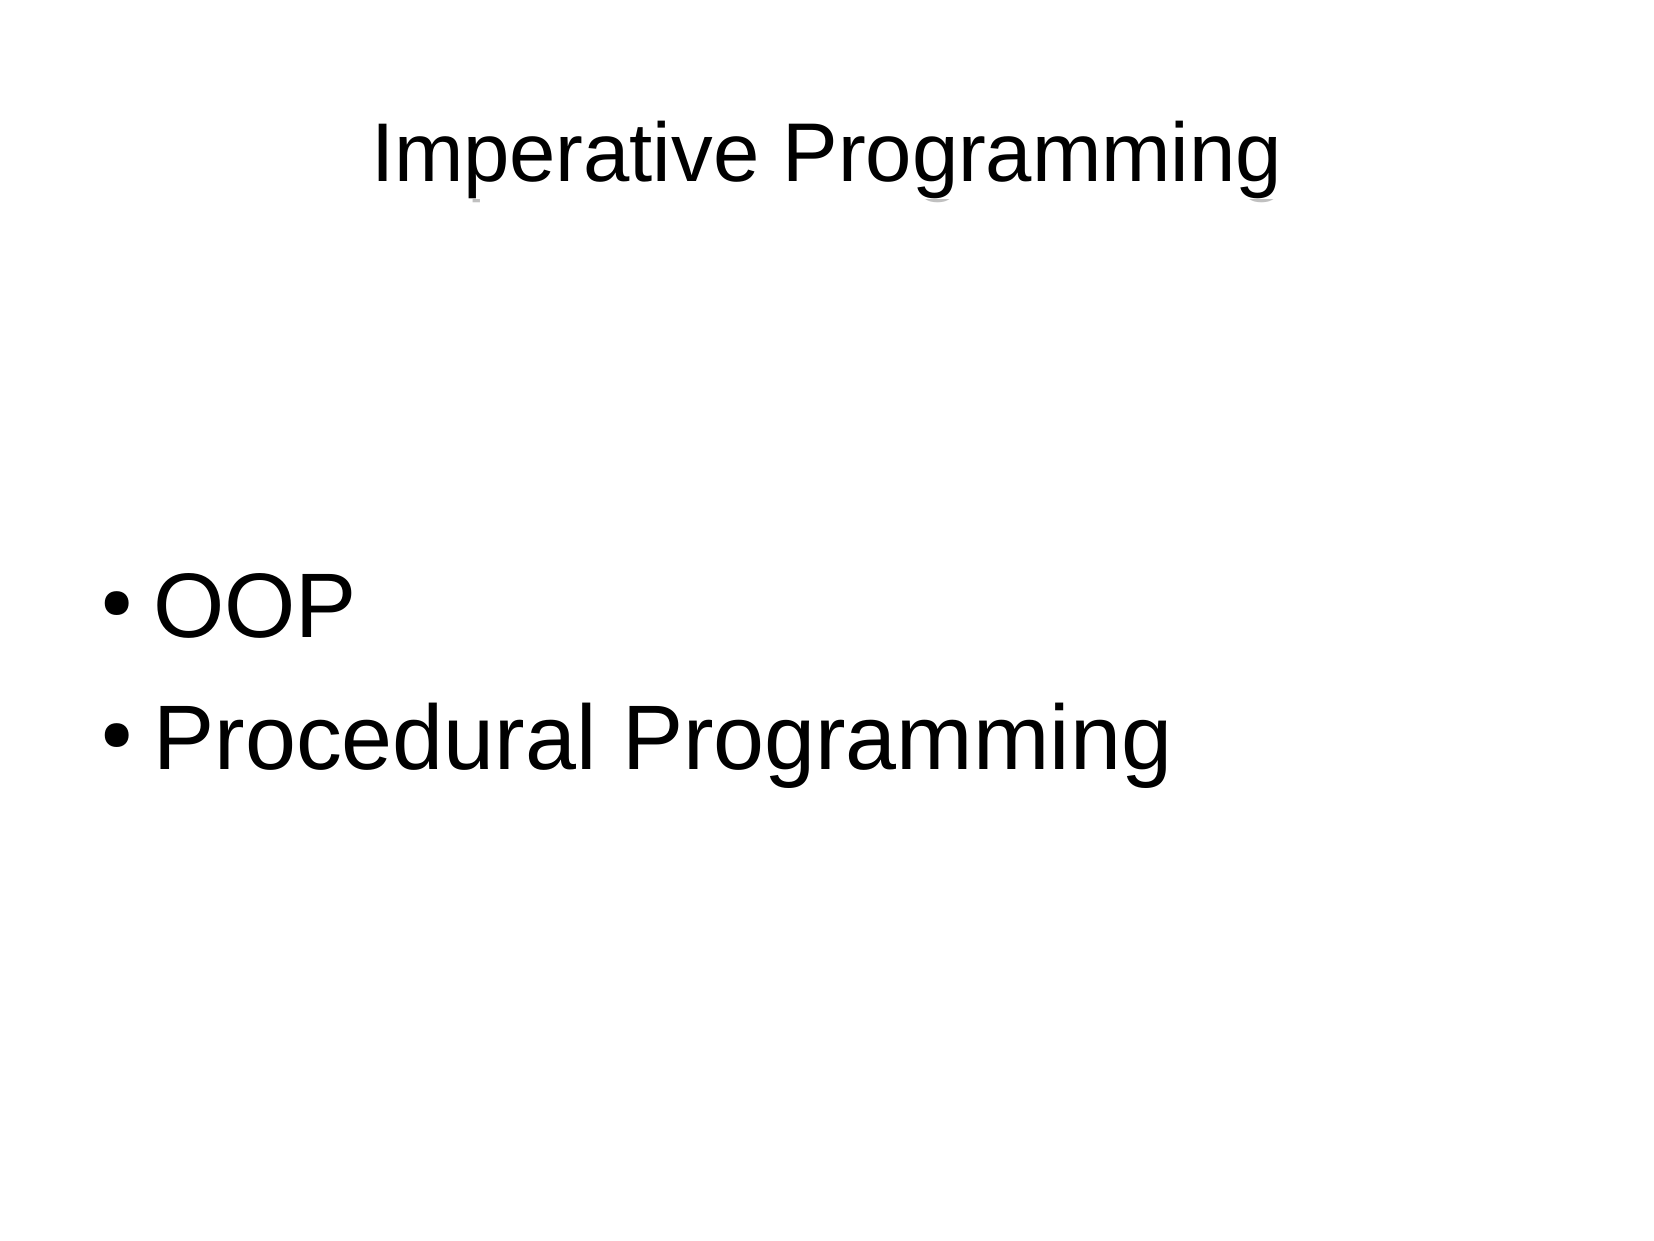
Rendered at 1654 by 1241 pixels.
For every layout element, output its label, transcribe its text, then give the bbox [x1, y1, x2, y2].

title Imperative Programming [82, 49, 1571, 257]
list OOP Procedural Programming [82, 290, 1571, 1010]
